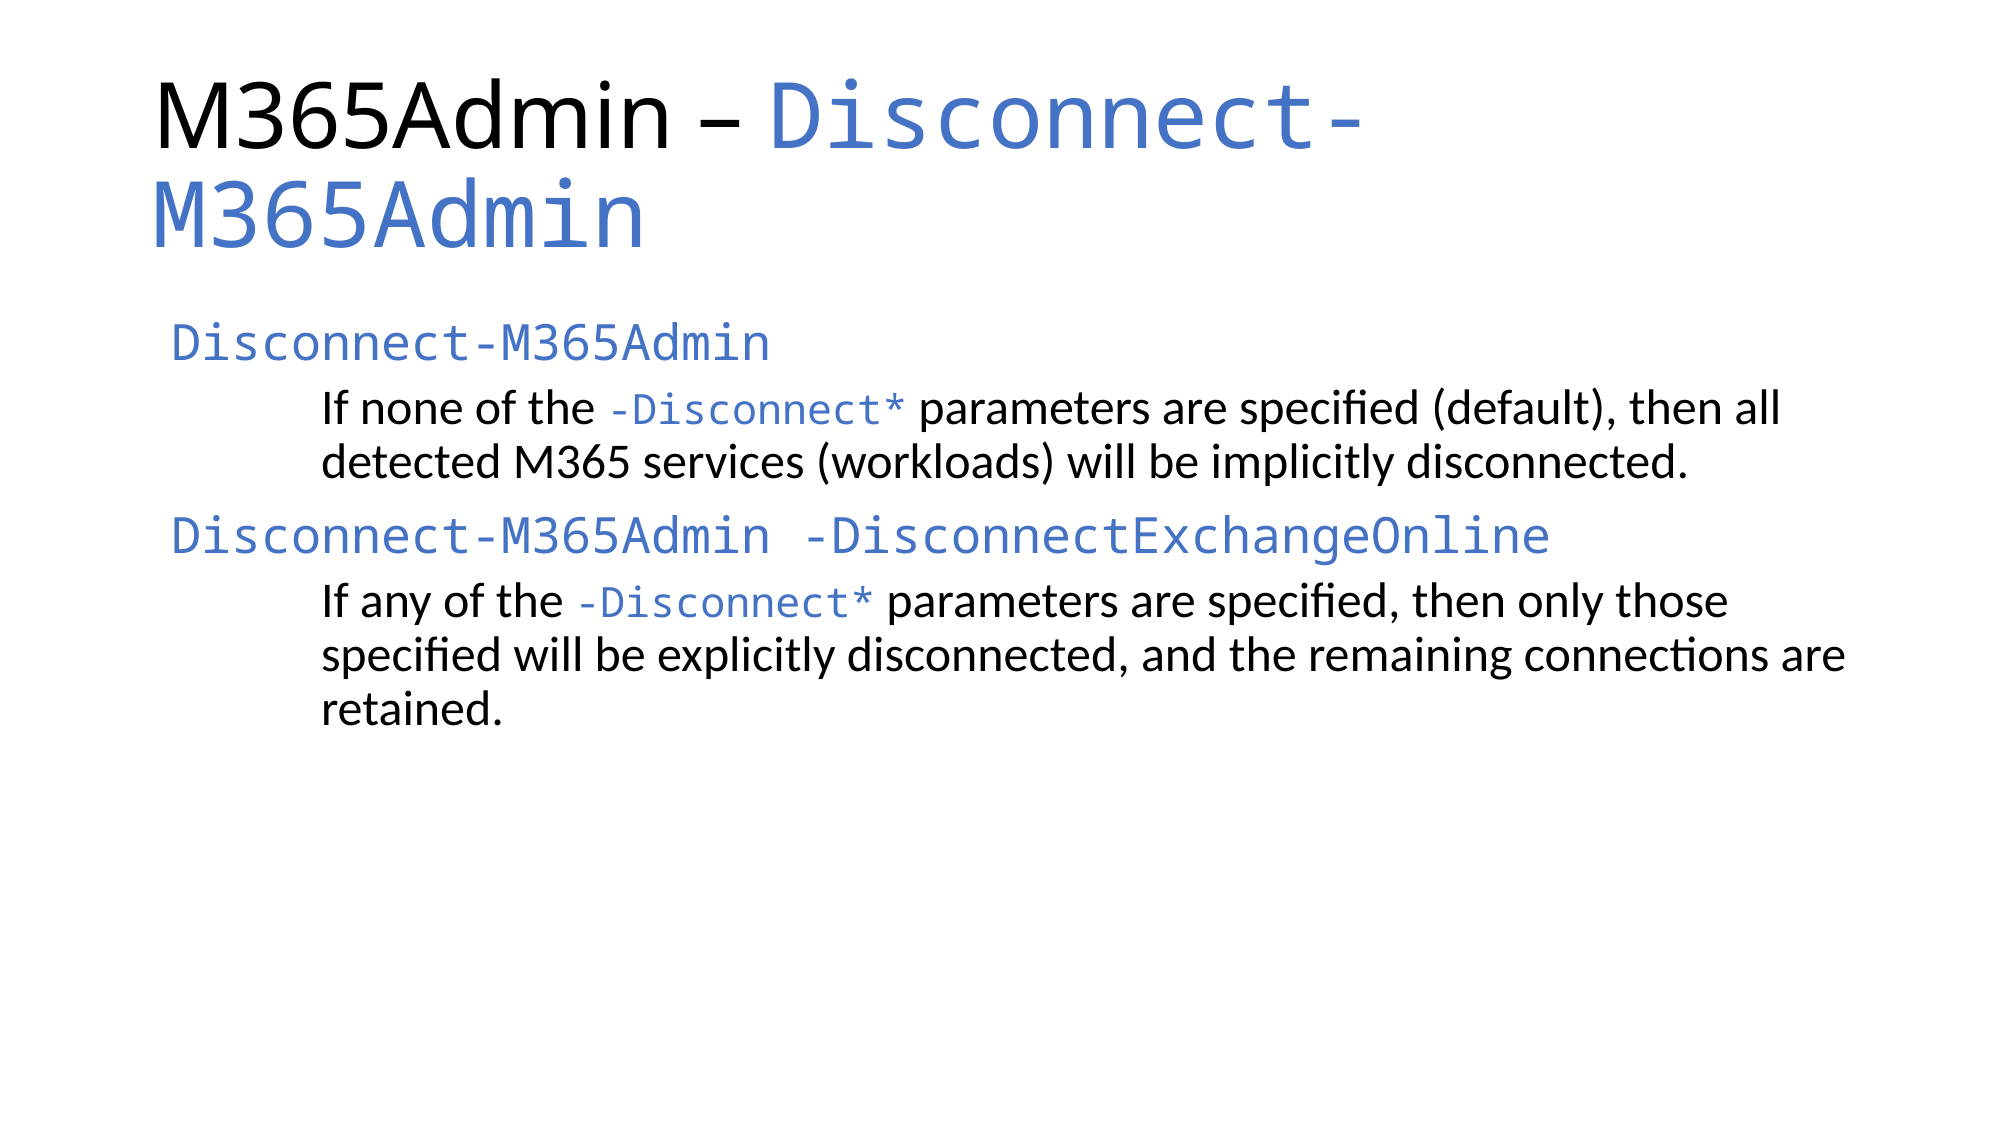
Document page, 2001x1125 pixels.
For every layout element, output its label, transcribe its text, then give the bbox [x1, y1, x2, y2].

list Disconnect-M365Admin If none of the -Disconnect* parameters are specified (default), then all detected M365 services (workloads) will be implicitly disconnected. Disconnect-M365Admin -DisconnectExchangeOnline If any of the -Disconnect* parameters are specified, then only those specified will be explicitly disconnected, and the remaining connections are retained. [156, 309, 1882, 1024]
title M365Admin – Disconnect-M365Admin [137, 59, 1863, 278]
